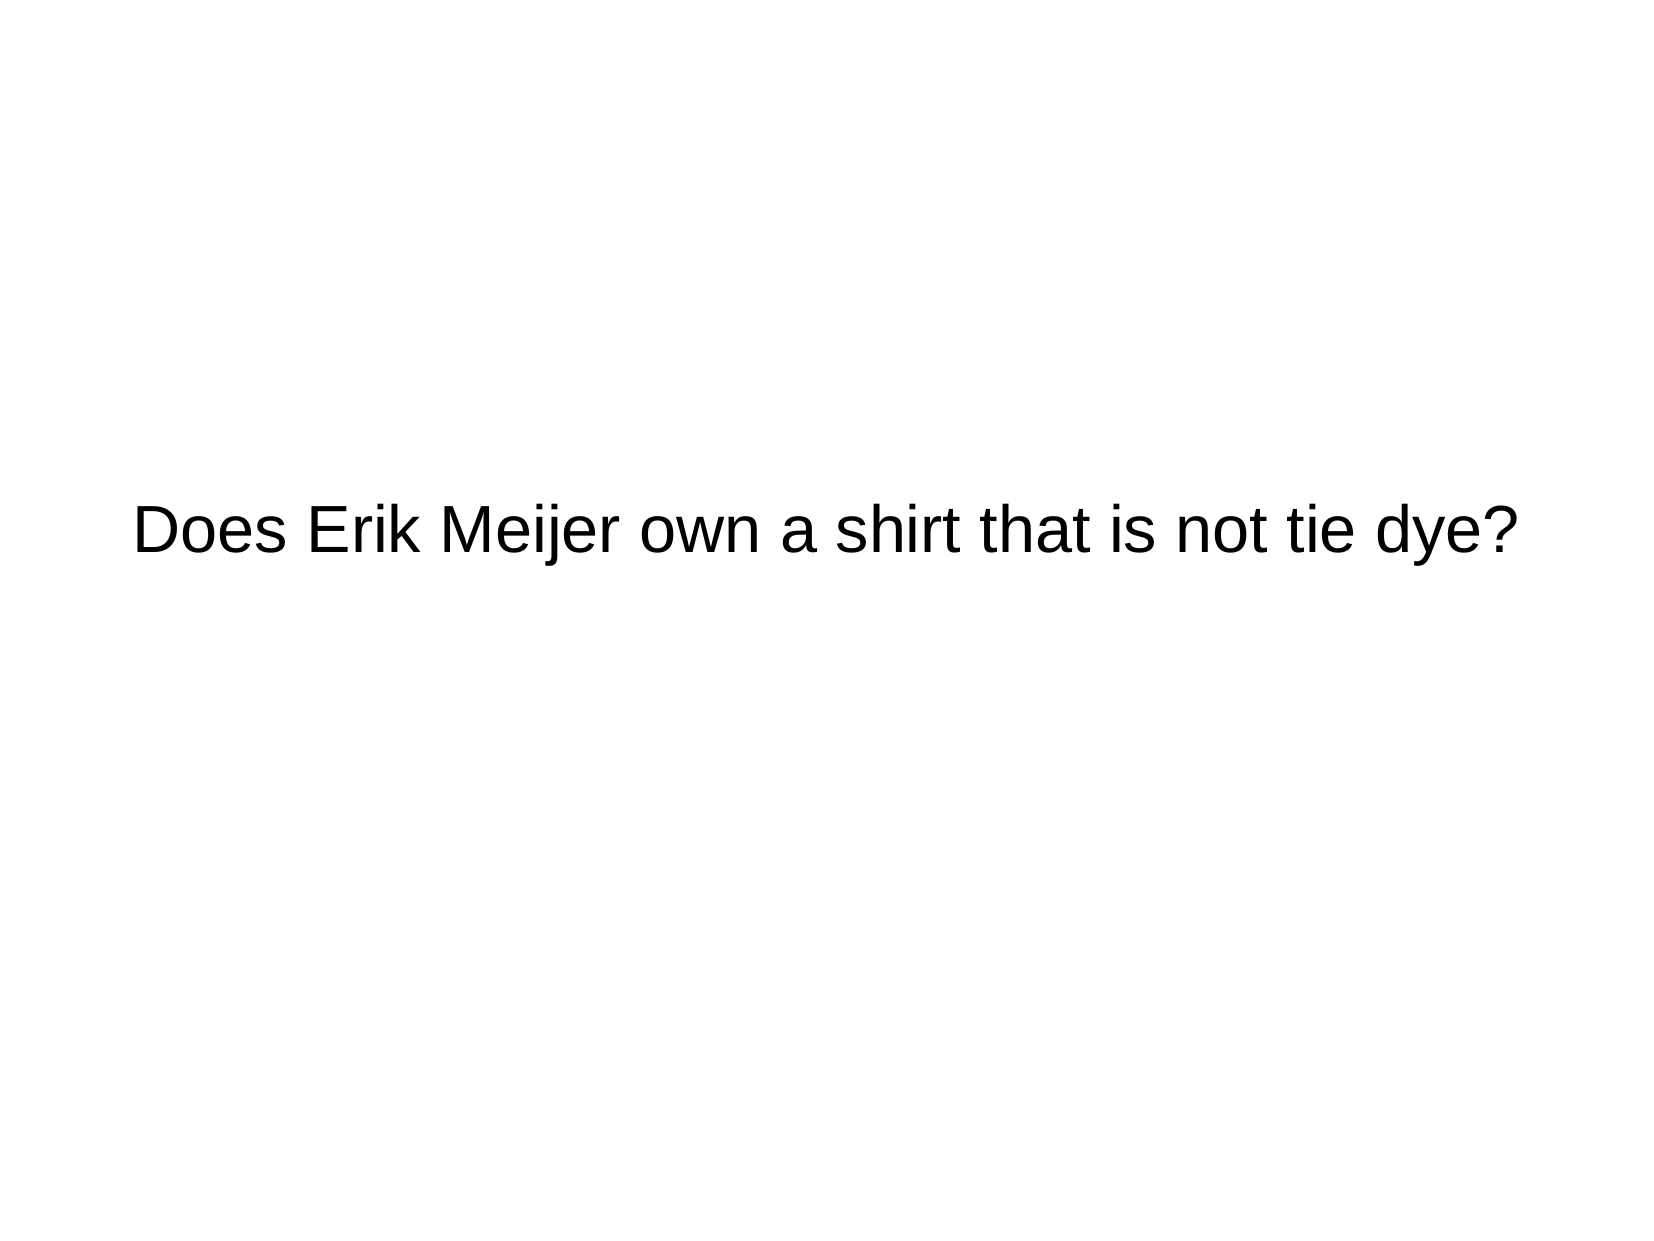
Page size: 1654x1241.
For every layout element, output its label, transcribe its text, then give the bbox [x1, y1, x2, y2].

subtitle Does Erik Meijer own a shirt that is not tie dye? [82, 49, 1571, 1010]
